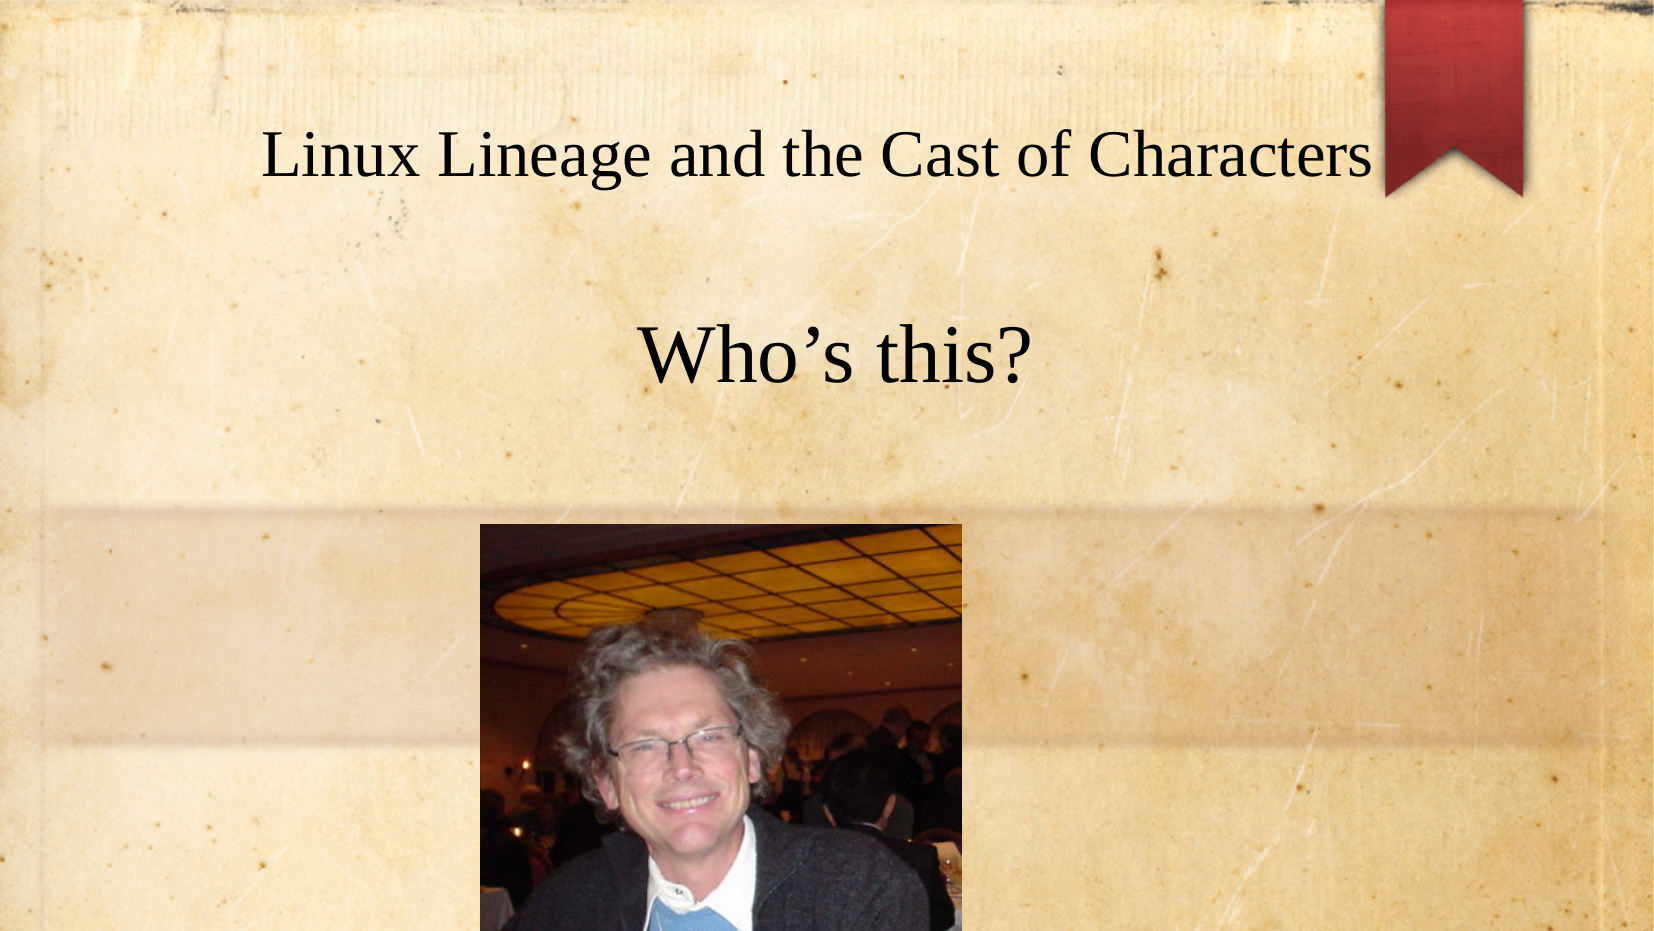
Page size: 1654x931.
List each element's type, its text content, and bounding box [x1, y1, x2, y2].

picture [0, 0, 1654, 931]
text_box Who’s this? [82, 299, 1571, 570]
text_box Linux Lineage and the Cast of Characters [82, 47, 1571, 252]
